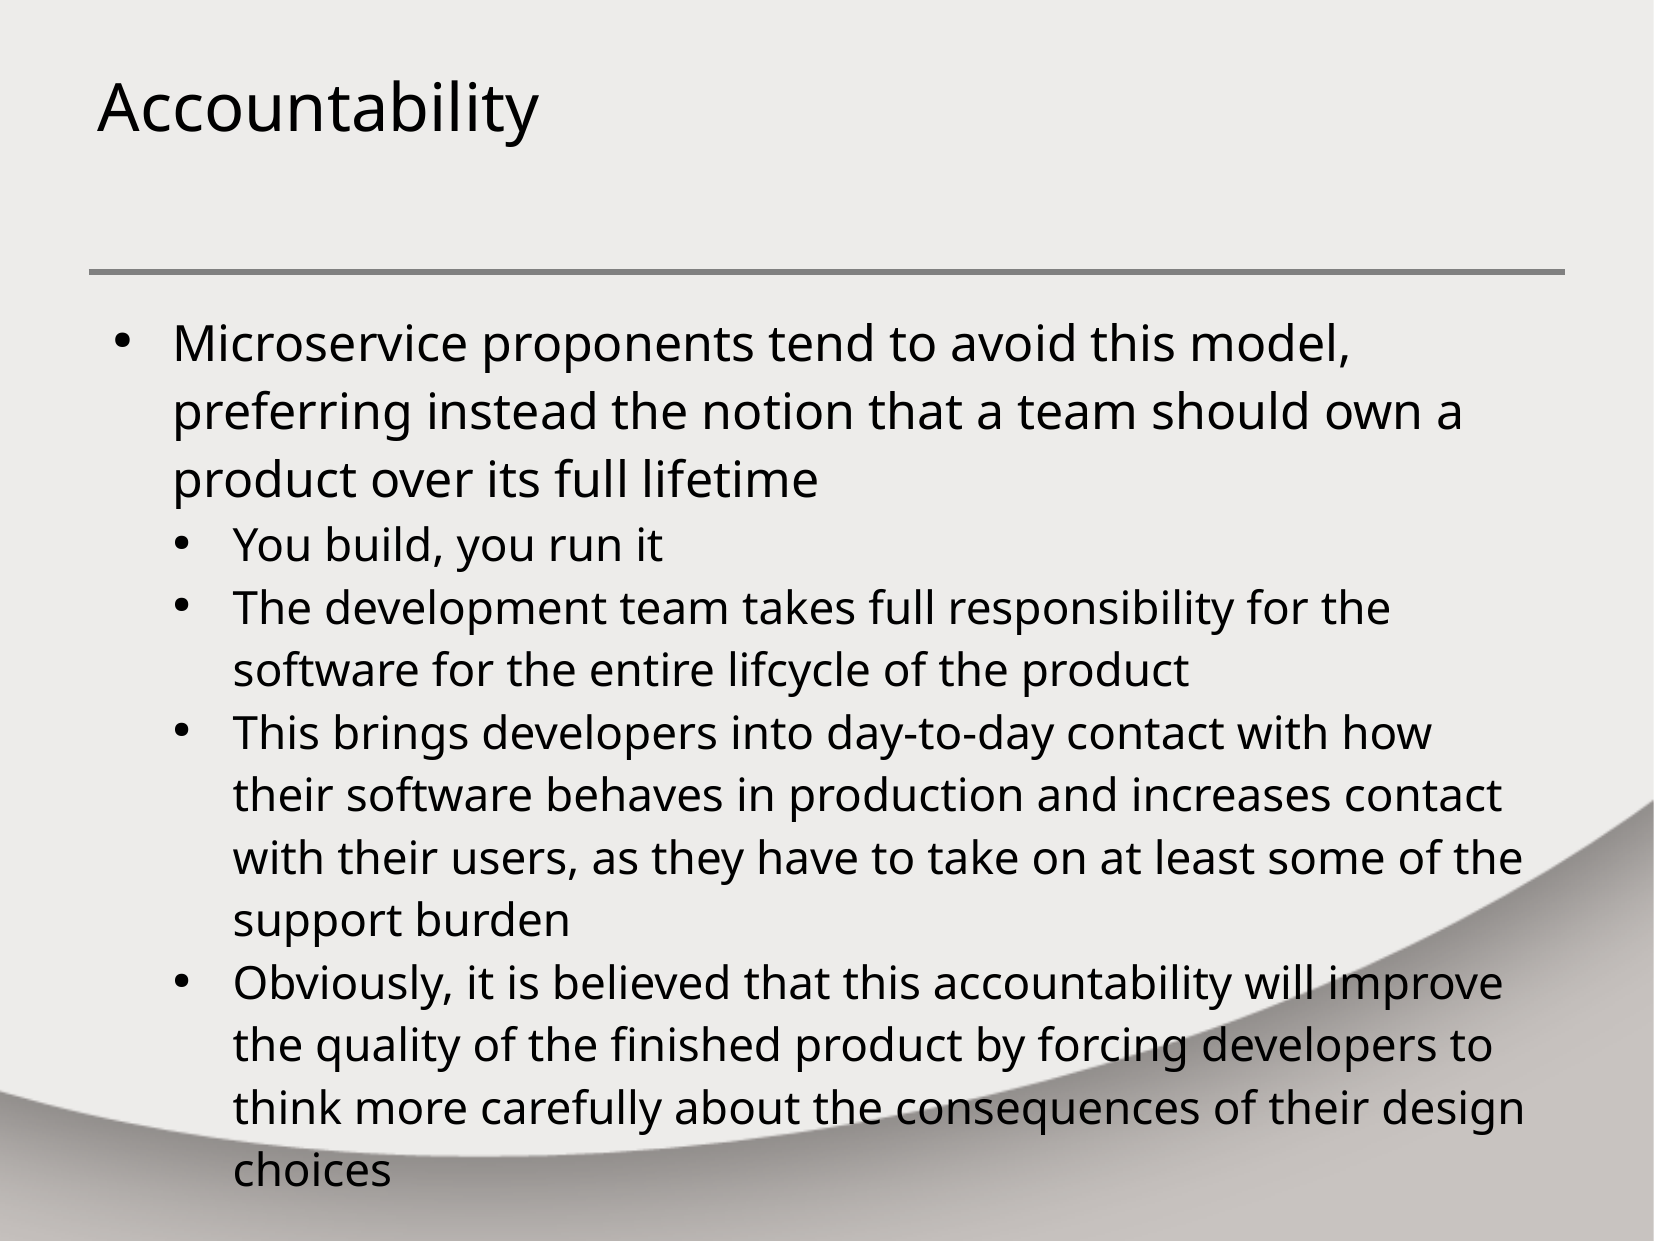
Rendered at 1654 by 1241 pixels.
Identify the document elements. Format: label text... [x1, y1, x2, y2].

text_box Microservice proponents tend to avoid this model, preferring instead the notion that a team should own a product over its full lifetime You build, you run it The development team takes full responsibility for the software for the entire lifcycle of the product This brings developers into day-to-day contact with how their software behaves in production and increases contact with their users, as they have to take on at least some of the support burden Obviously, it is believed that this accountability will improve the quality of the finished product by forcing developers to think more carefully about the consequences of their design choices [97, 300, 1561, 1163]
picture [0, 0, 1654, 1241]
title Accountability [97, 75, 1561, 226]
